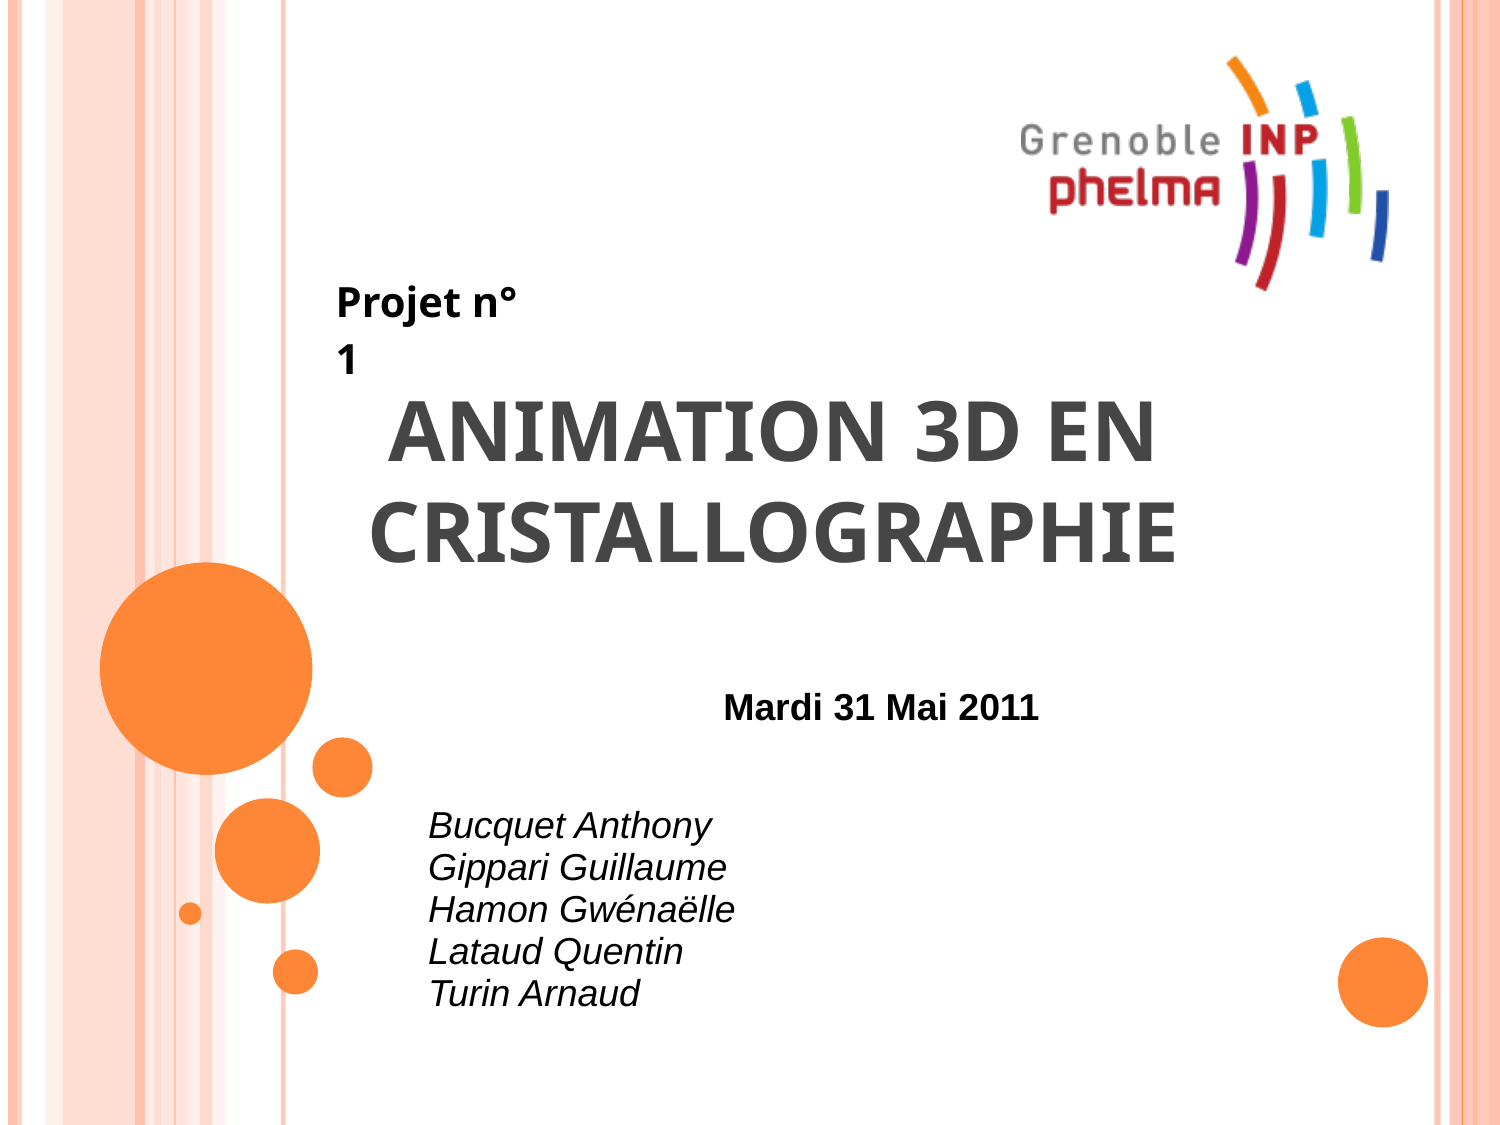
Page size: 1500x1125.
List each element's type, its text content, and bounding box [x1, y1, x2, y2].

picture [1021, 54, 1389, 291]
text_box Mardi 31 Mai 2011 [708, 679, 1447, 738]
text_box Projet n° 1 [320, 265, 562, 332]
title ANIMATION 3D EN CRISTALLOGRAPHIE [277, 354, 1270, 616]
text_box Bucquet Anthony Gippari Guillaume Hamon Gwénaëlle Lataud Quentin Turin Arnaud [413, 797, 1093, 1021]
